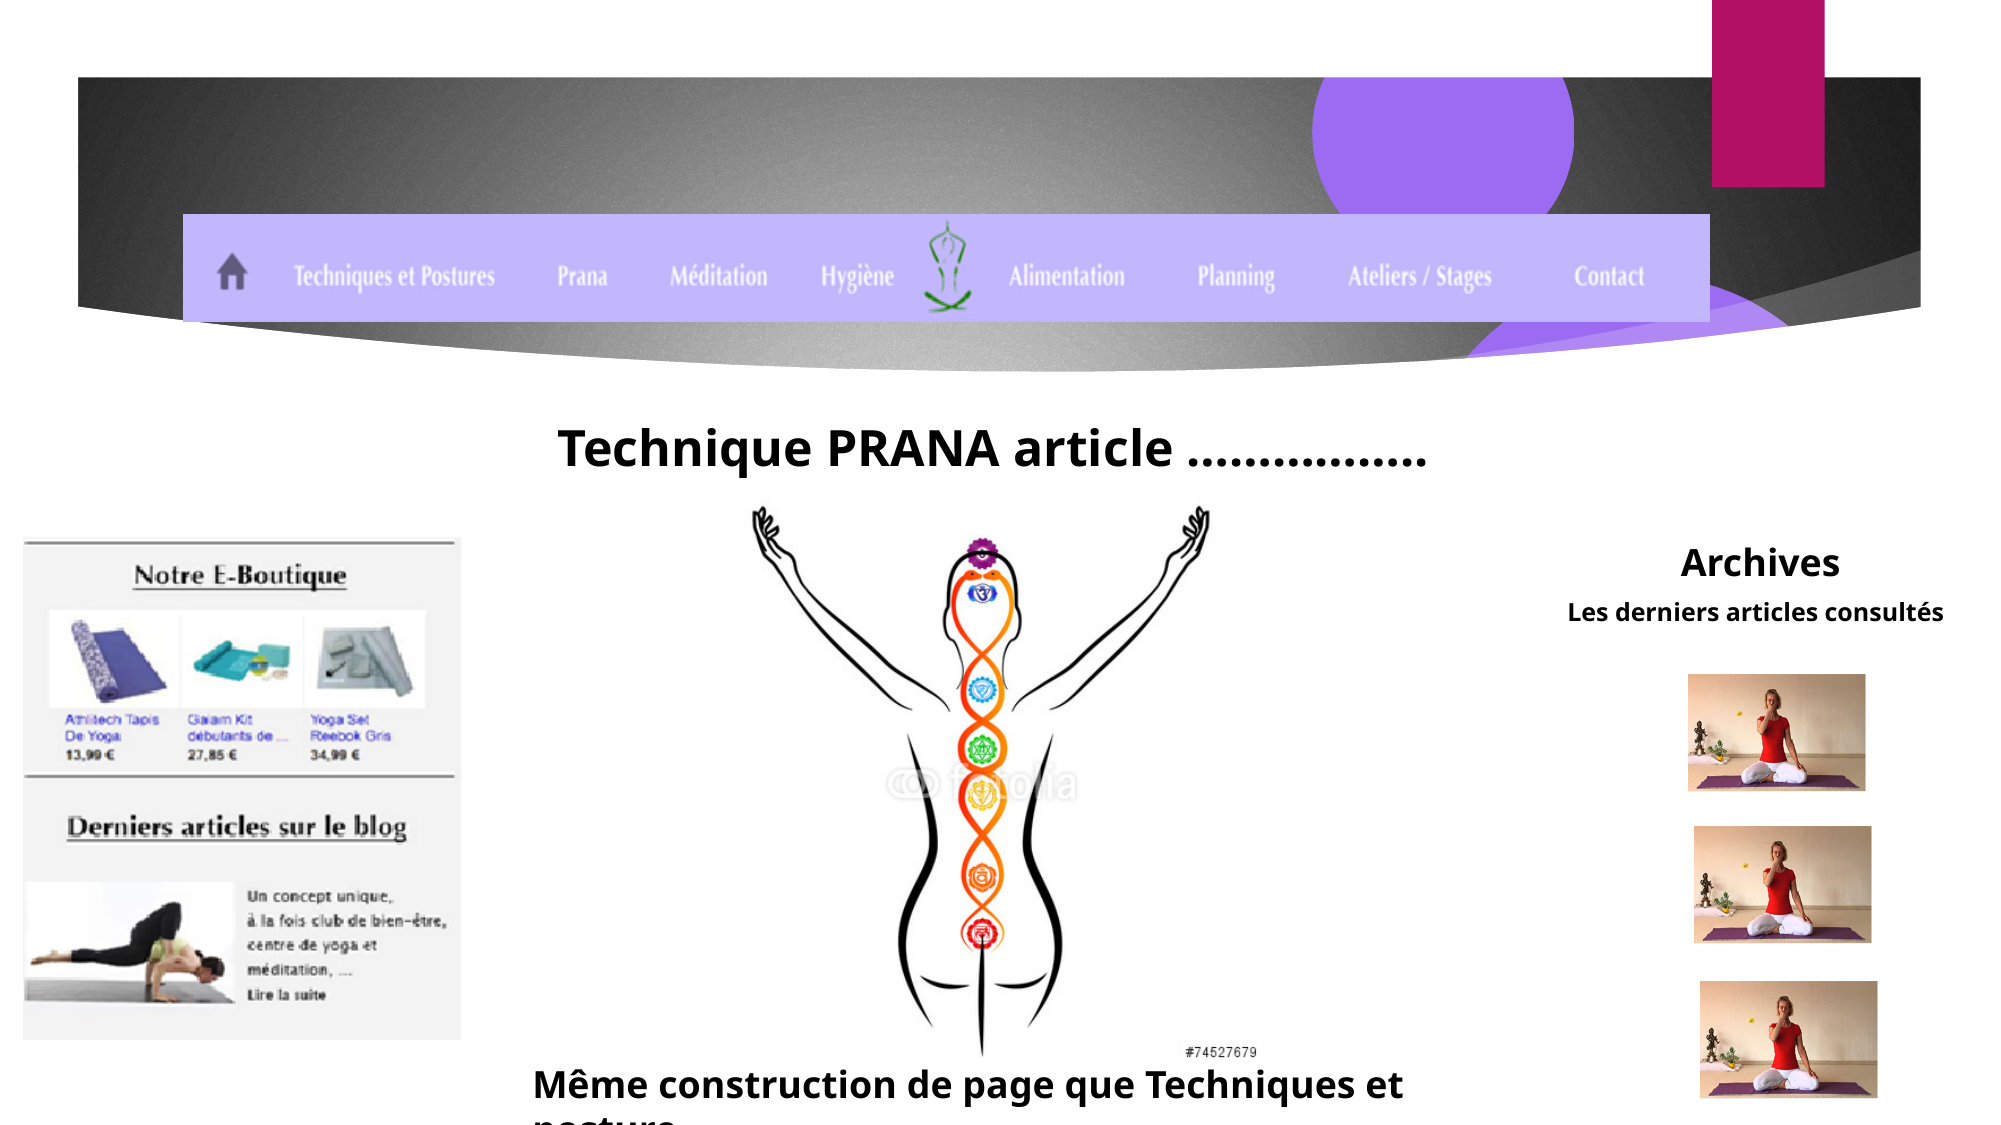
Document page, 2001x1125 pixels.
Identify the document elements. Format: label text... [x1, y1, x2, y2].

text_box Même construction de page que Techniques et posture [517, 1053, 1486, 1114]
picture [1700, 981, 1878, 1099]
picture [698, 498, 1264, 1053]
picture [23, 537, 463, 1040]
text_box Technique PRANA article …………….. [543, 409, 1567, 485]
picture [79, 78, 1920, 371]
text_box Archives Les derniers articles consultés [1547, 531, 1975, 637]
picture [1688, 674, 1866, 792]
picture [1694, 826, 1872, 944]
